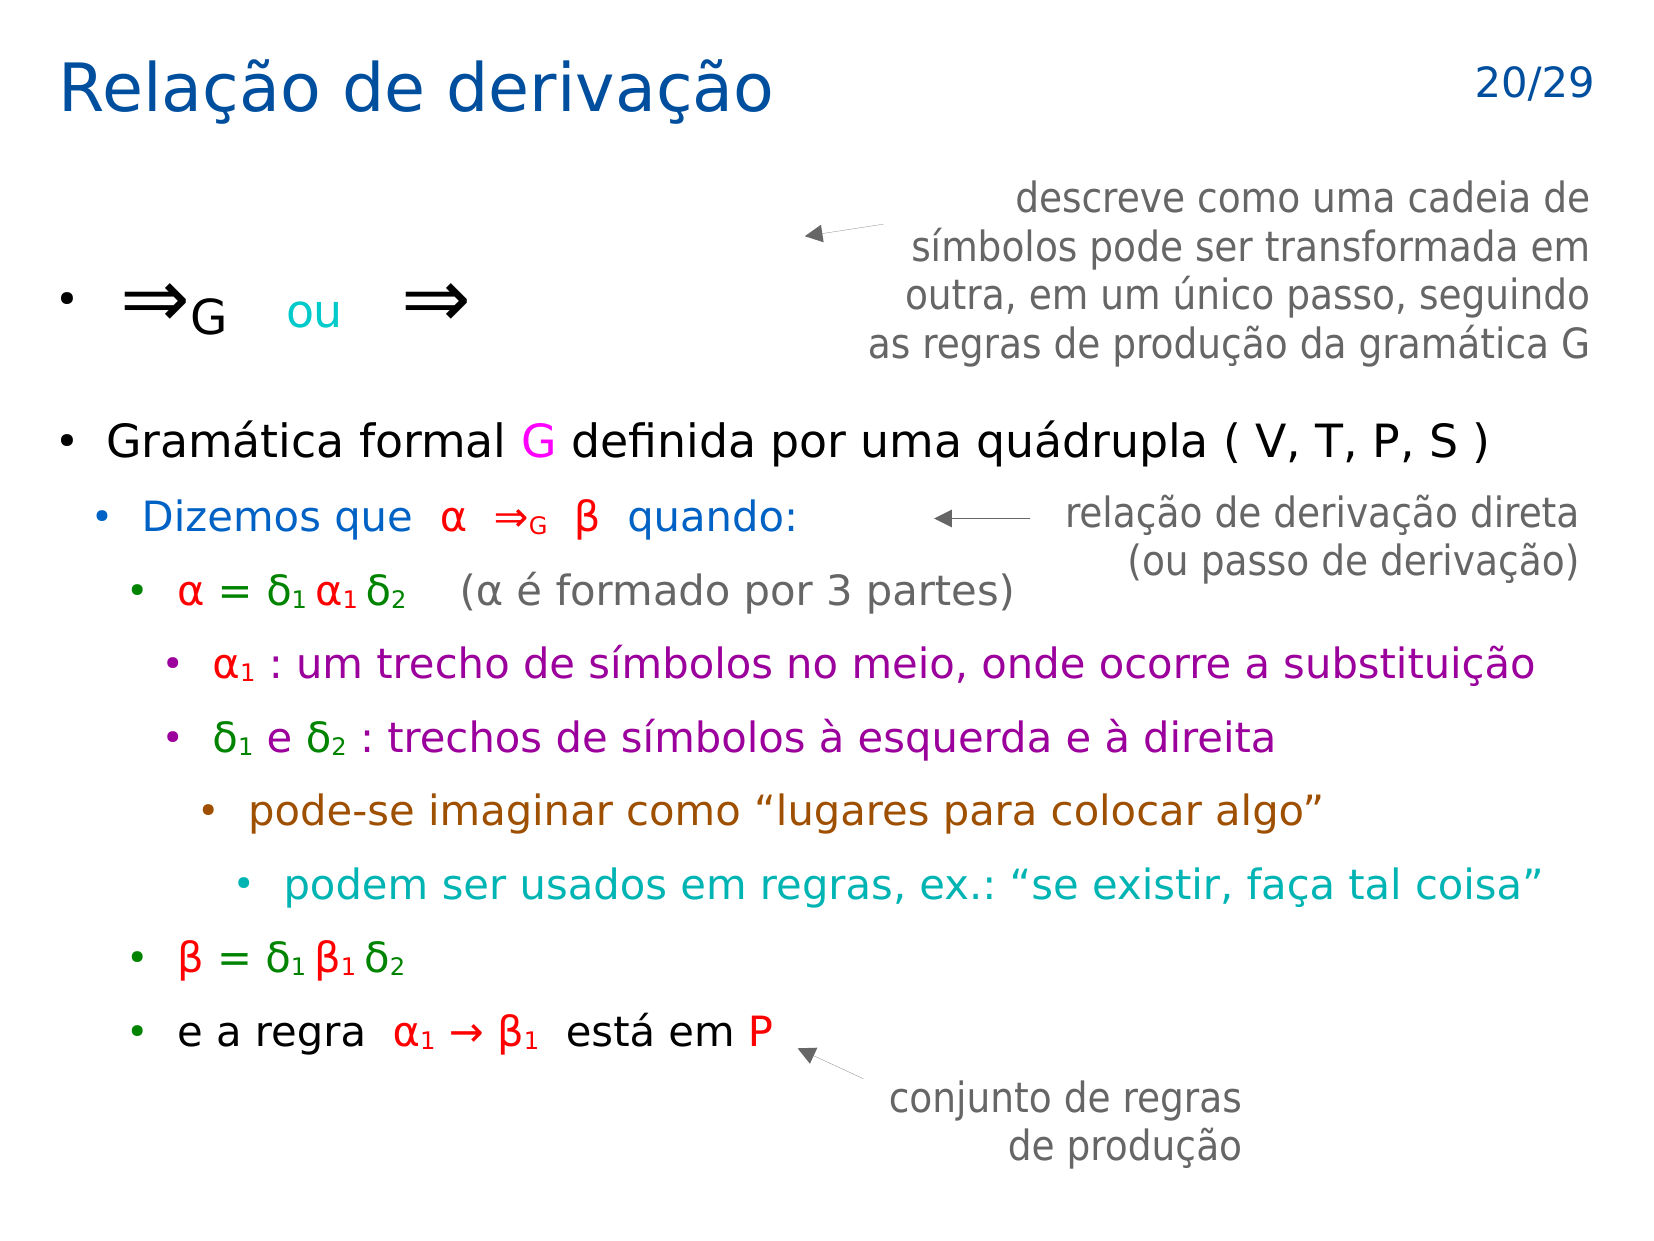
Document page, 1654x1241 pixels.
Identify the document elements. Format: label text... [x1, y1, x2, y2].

title Relação de derivação [59, 29, 1625, 148]
text_box descreve como uma cadeia de símbolos pode ser transformada em outra, em um único passo, seguindo as regras de produção da gramática G [848, 166, 1606, 425]
text_box relação de derivação direta (ou passo de derivação) [1041, 481, 1595, 647]
list ⇒G ou ⇒ Gramática formal G definida por uma quádrupla ( V, T, P, S ) Dizemos que α ⇒G β quando: α = δ1 α1 δ2 (α é formado por 3 partes) α1​ : um trecho de símbolos no meio, onde ocorre a substituição δ1 e ​δ2 : trechos de símbolos à esquerda e à direita pode-se imaginar como “lugares para colocar algo” podem ser usados em regras, ex.: “se existir, faça tal coisa” β = δ1 β1 δ2 e a regra α1 → β1 está em P [59, 236, 1595, 1182]
text_box conjunto de regras de produção [863, 1066, 1257, 1182]
